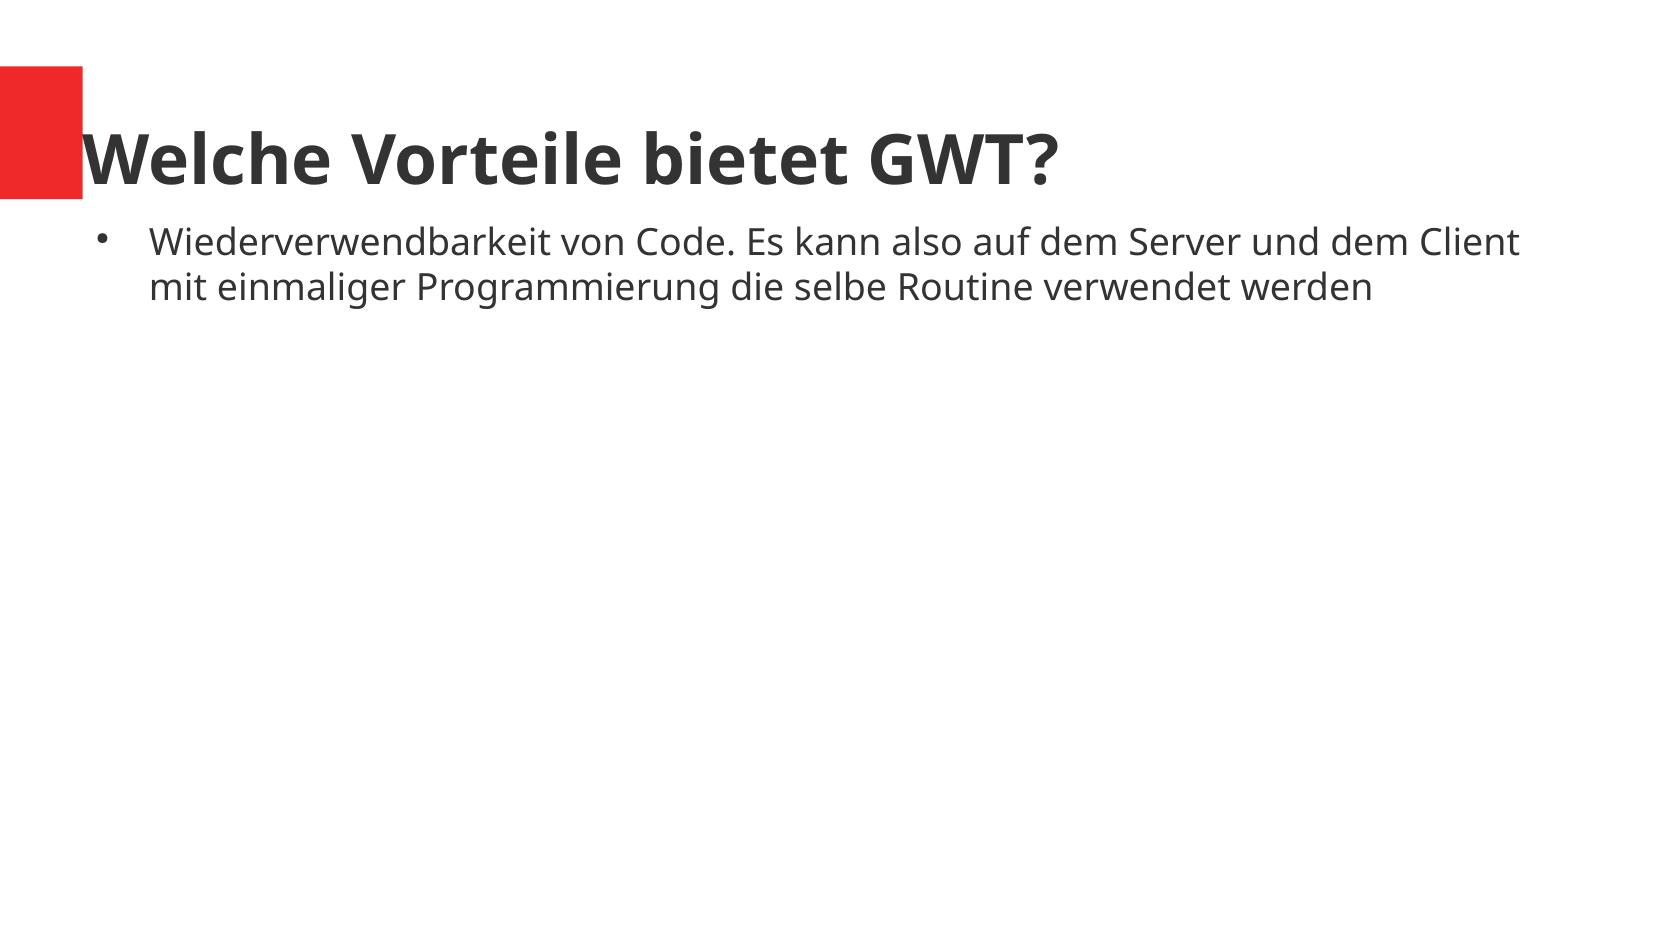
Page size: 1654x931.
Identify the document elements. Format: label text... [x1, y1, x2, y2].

list Wiederverwendbarkeit von Code. Es kann also auf dem Server und dem Client mit einmaliger Programmierung die selbe Routine verwendet werden [78, 217, 1567, 780]
title Welche Vorteile bietet GWT? [82, 33, 1571, 196]
